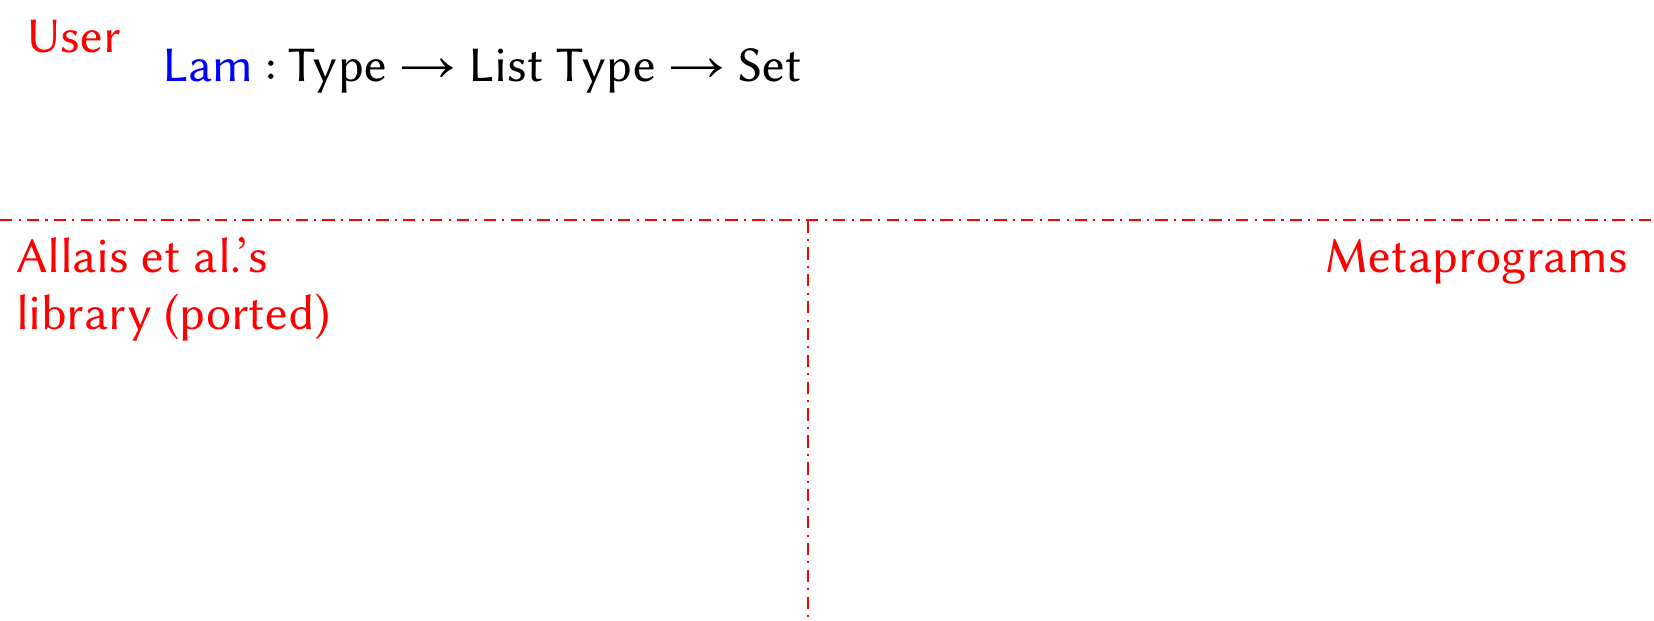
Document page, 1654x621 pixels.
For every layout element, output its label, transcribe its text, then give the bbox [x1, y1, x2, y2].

text_box Allais et al.’s library (ported) [1, 220, 355, 355]
text_box User [0, 0, 148, 72]
text_box Lam : Type → List Type → Set [147, 29, 821, 102]
text_box Metaprograms [1299, 220, 1654, 296]
